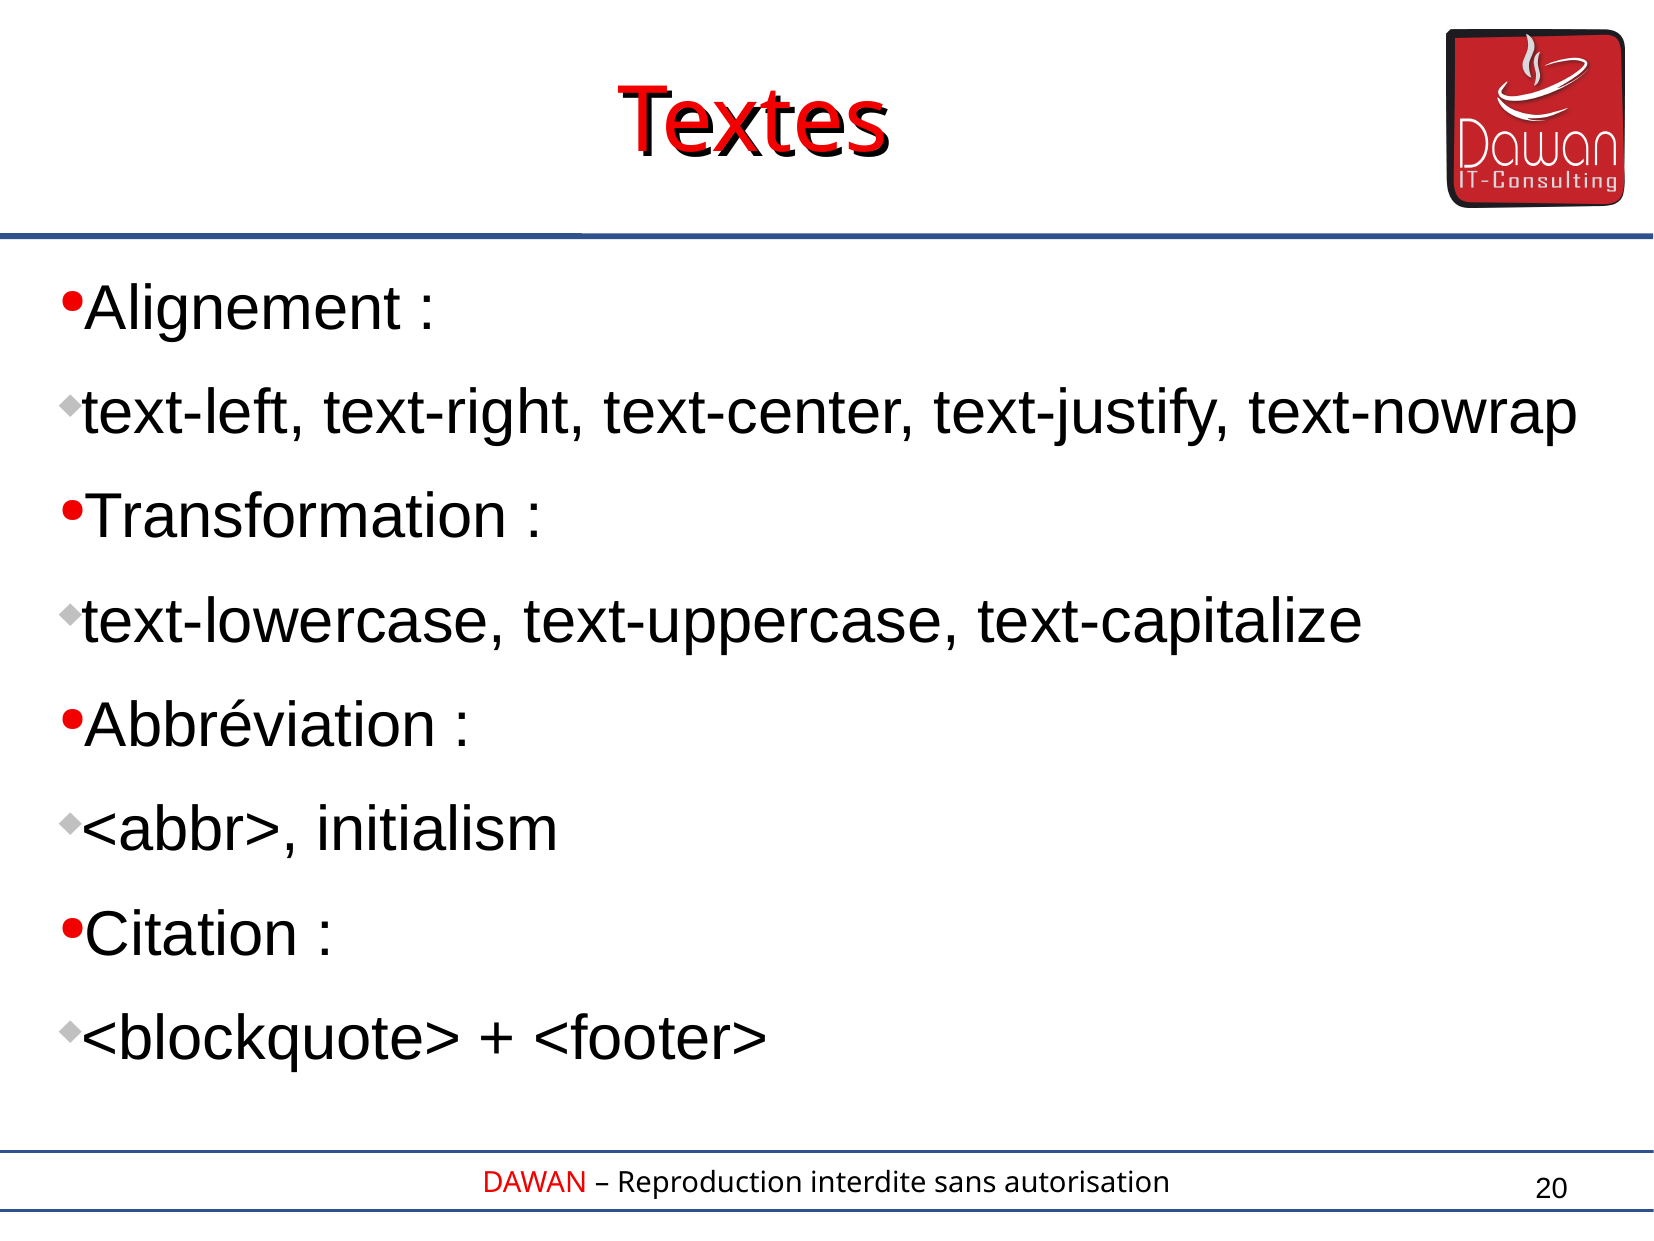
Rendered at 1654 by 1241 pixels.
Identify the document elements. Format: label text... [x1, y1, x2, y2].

text_box [1535, 1169, 1595, 1234]
list Alignement : text-left, text-right, text-center, text-justify, text-nowrap Transformation : text-lowercase, text-uppercase, text-capitalize Abbréviation : <abbr>, initialism Citation : <blockquote> + <footer> [59, 265, 1595, 1094]
title Textes [59, 24, 1447, 206]
